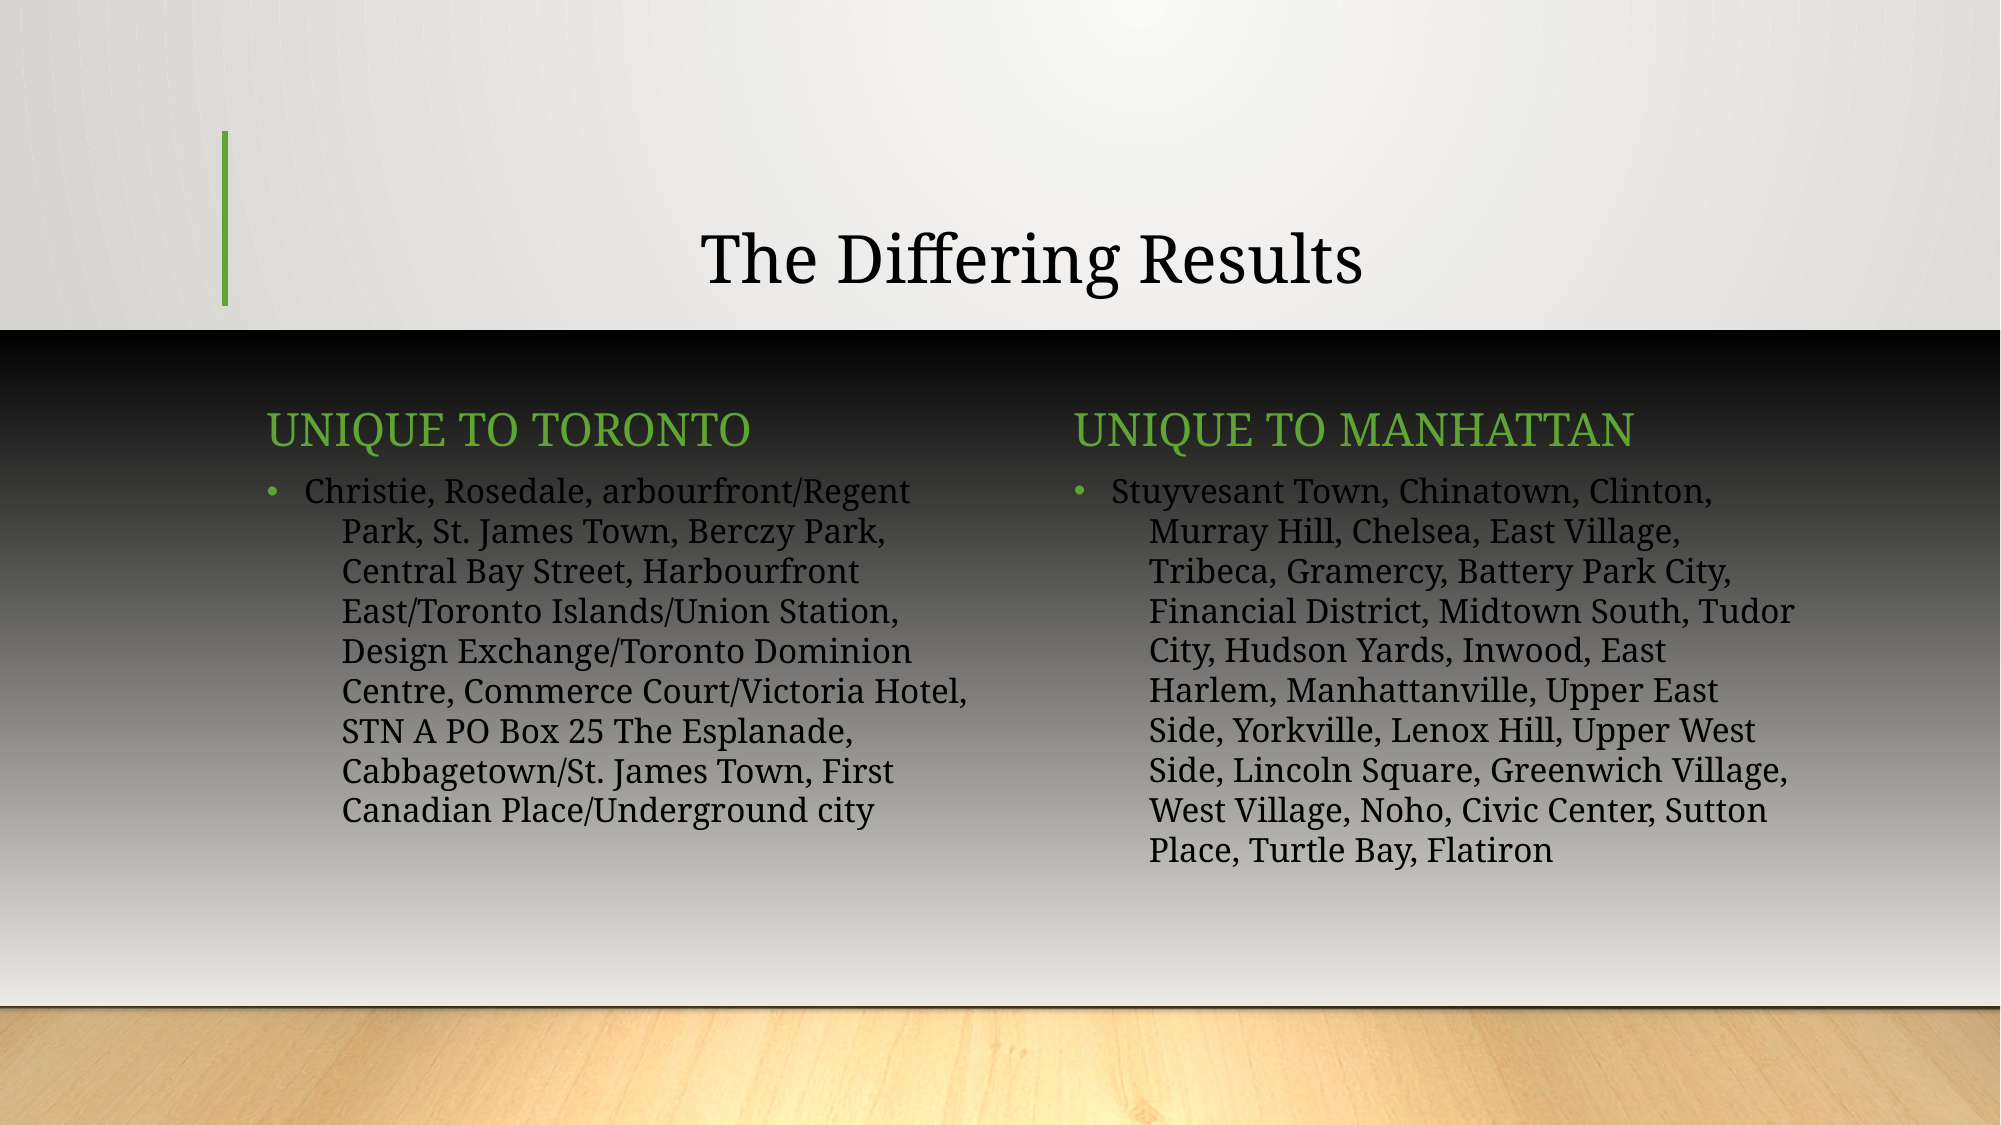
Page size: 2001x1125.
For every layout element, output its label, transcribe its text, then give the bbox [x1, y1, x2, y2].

list Unique to Toronto [251, 331, 1008, 463]
title The Differing Results [251, 131, 1814, 306]
list Unique to Manhattan [1058, 331, 1815, 462]
list Christie, Rosedale, arbourfront/Regent Park, St. James Town, Berczy Park, Central Bay Street, Harbourfront East/Toronto Islands/Union Station, Design Exchange/Toronto Dominion Centre, Commerce Court/Victoria Hotel, STN A PO Box 25 The Esplanade, Cabbagetown/St. James Town, First Canadian Place/Underground city [251, 463, 1008, 898]
list Stuyvesant Town, Chinatown, Clinton, Murray Hill, Chelsea, East Village, Tribeca, Gramercy, Battery Park City, Financial District, Midtown South, Tudor City, Hudson Yards, Inwood, East Harlem, Manhattanville, Upper East Side, Yorkville, Lenox Hill, Upper West Side, Lincoln Square, Greenwich Village, West Village, Noho, Civic Center, Sutton Place, Turtle Bay, Flatiron [1058, 462, 1815, 896]
